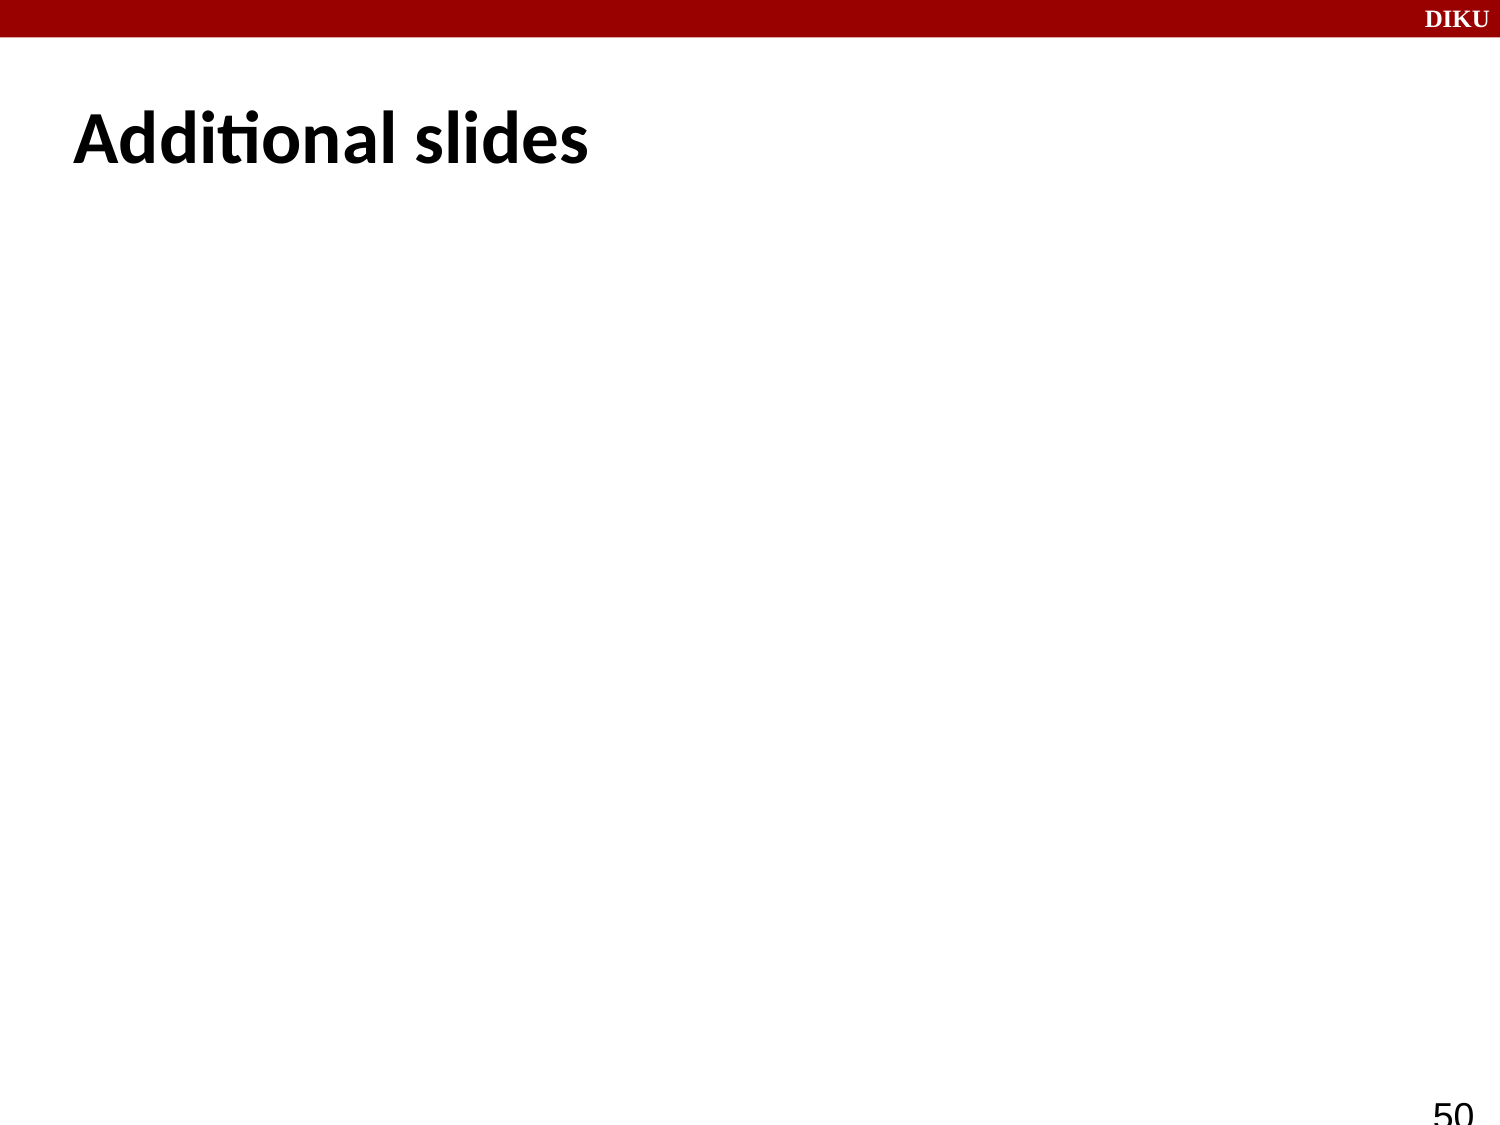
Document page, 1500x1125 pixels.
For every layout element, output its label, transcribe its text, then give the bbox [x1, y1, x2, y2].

text_box Additional slides [58, 71, 1304, 197]
